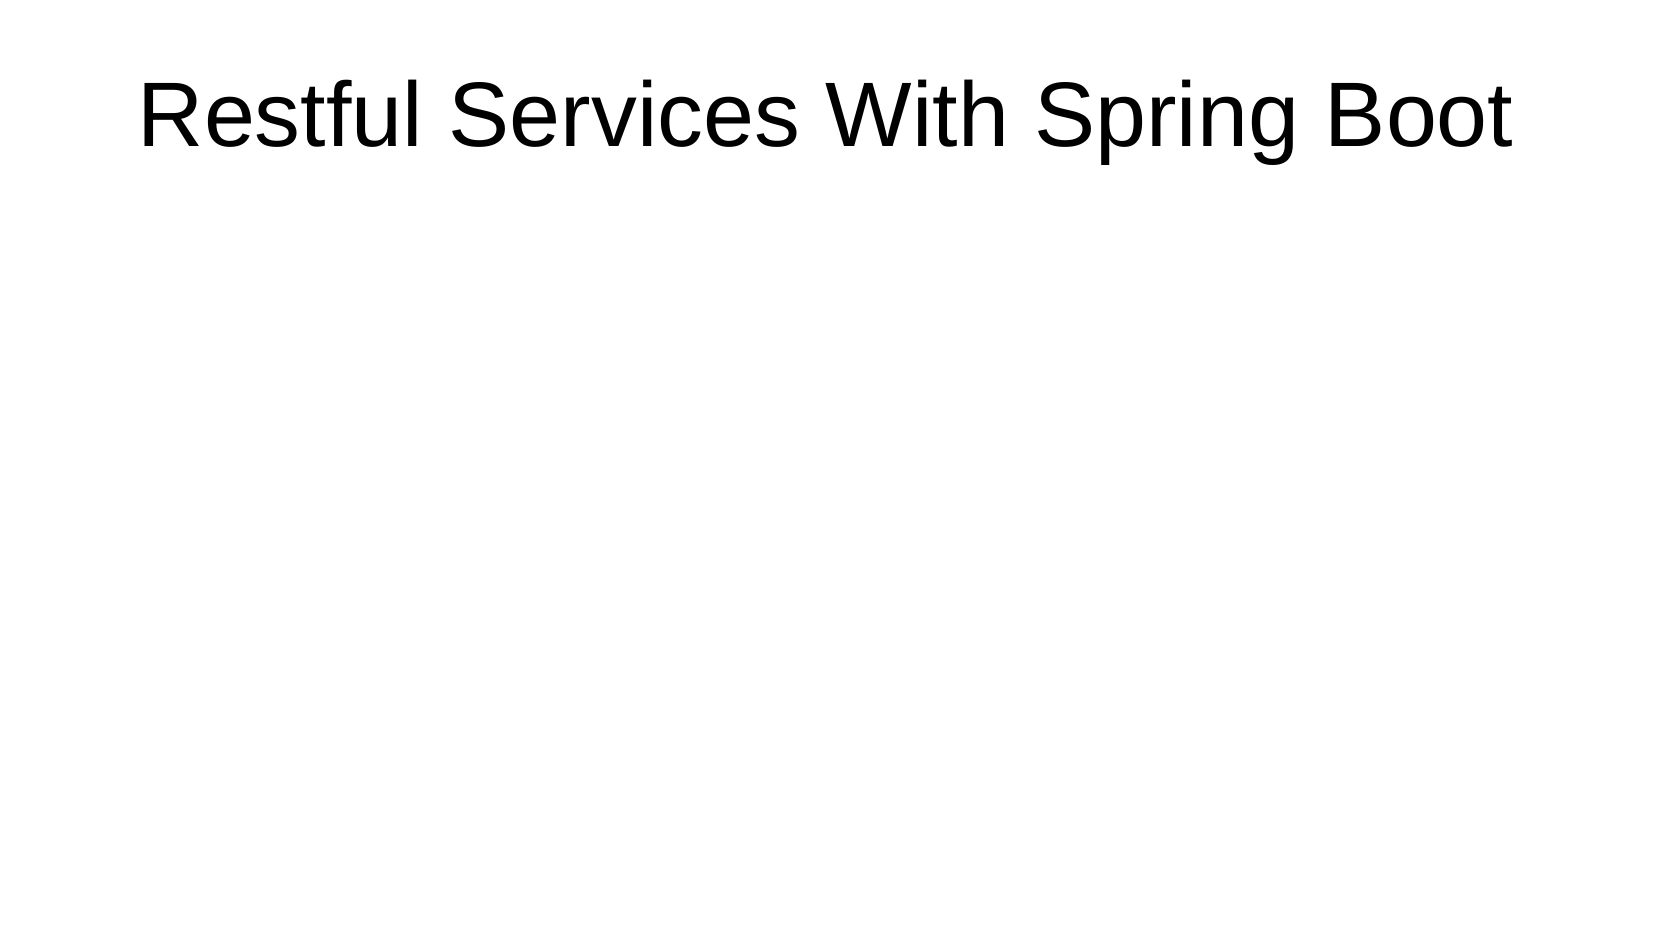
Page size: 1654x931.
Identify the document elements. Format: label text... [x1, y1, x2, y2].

title Restful Services With Spring Boot [82, 37, 1571, 193]
